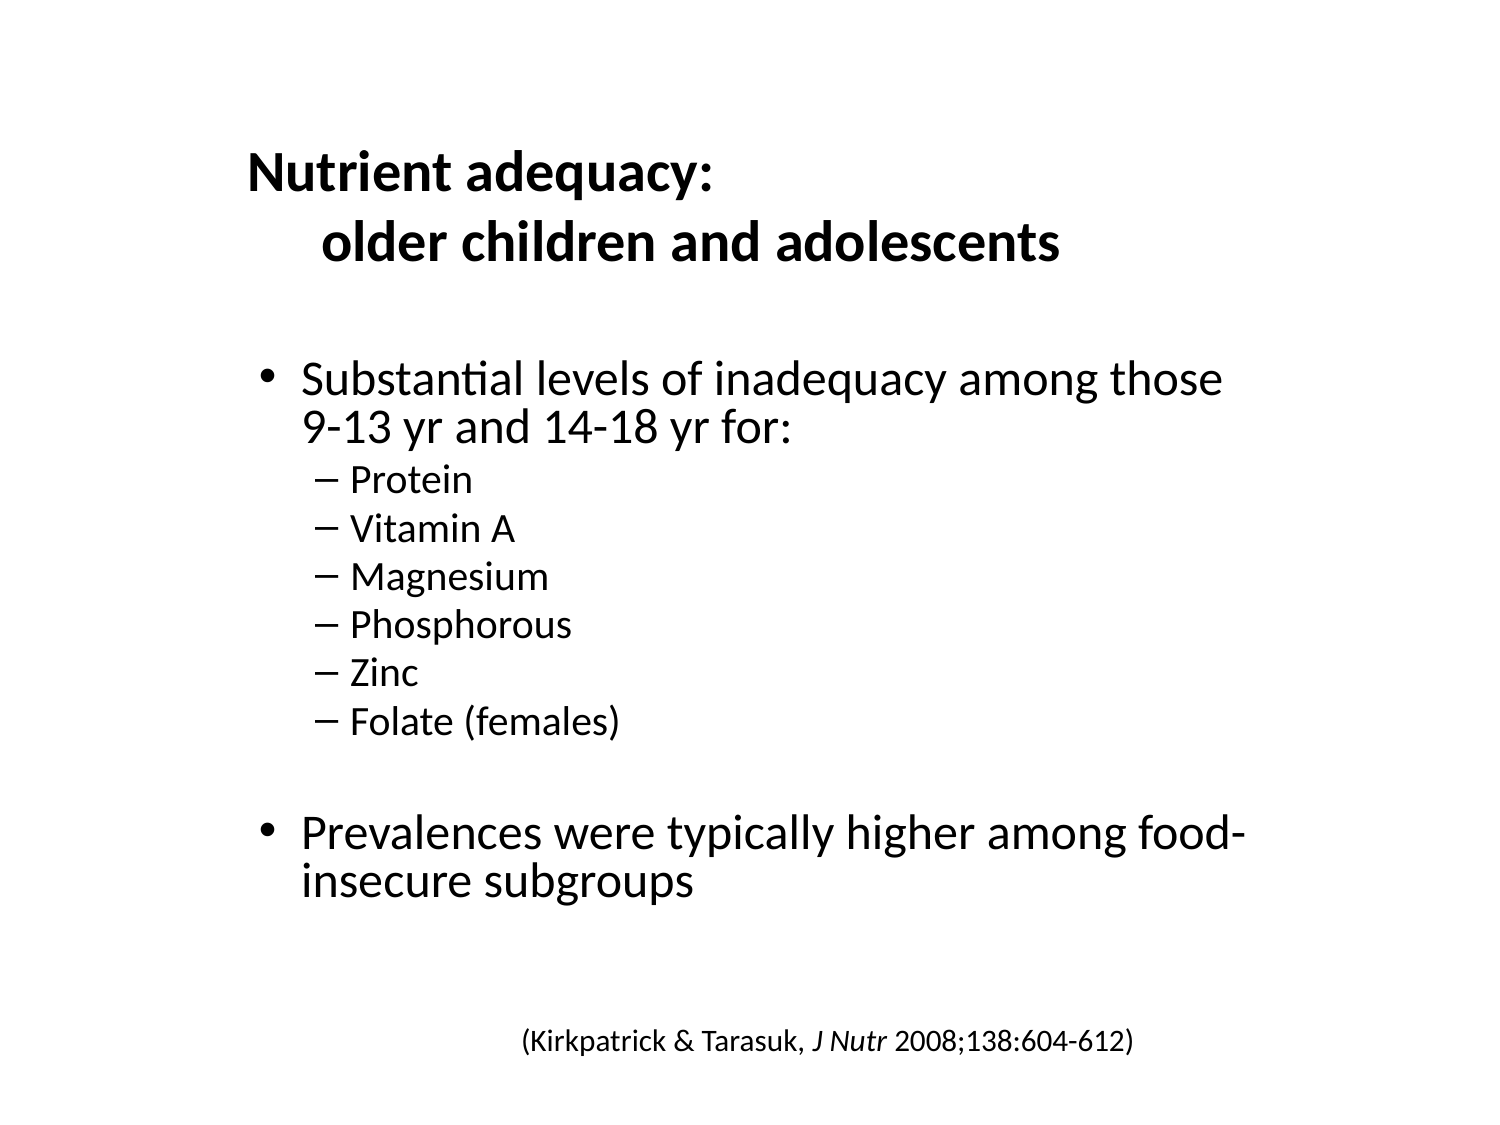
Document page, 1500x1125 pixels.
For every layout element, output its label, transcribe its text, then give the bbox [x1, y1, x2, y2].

list Substantial levels of inadequacy among those 9-13 yr and 14-18 yr for: Protein Vitamin A Magnesium Phosphorous Zinc Folate (females) Prevalences were typically higher among food-insecure subgroups [243, 350, 1288, 913]
text_box (Kirkpatrick & Tarasuk, J Nutr 2008;138:604-612) [506, 1012, 1257, 1065]
title Nutrient adequacy: older children and adolescents [232, 112, 1252, 294]
